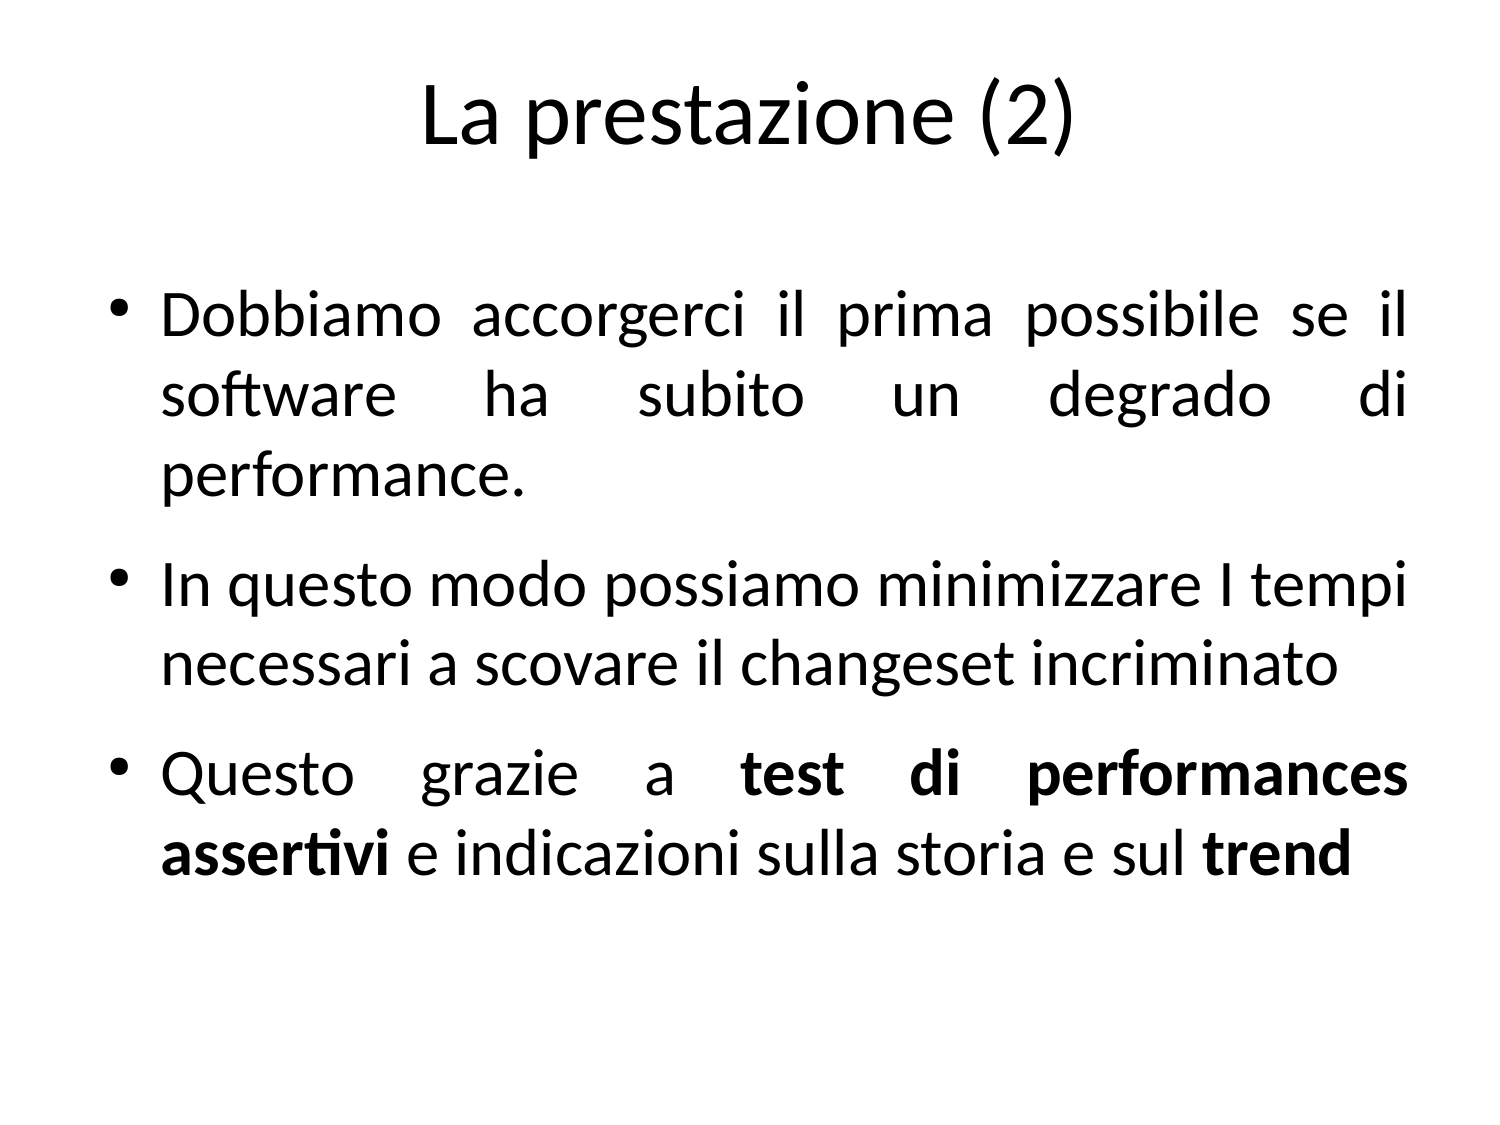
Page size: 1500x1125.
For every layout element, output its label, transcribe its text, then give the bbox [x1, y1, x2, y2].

title La prestazione (2) [75, 45, 1425, 233]
list Dobbiamo accorgerci il prima possibile se il software ha subito un degrado di performance. In questo modo possiamo minimizzare I tempi necessari a scovare il changeset incriminato Questo grazie a test di performances assertivi e indicazioni sulla storia e sul trend [75, 262, 1425, 1005]
